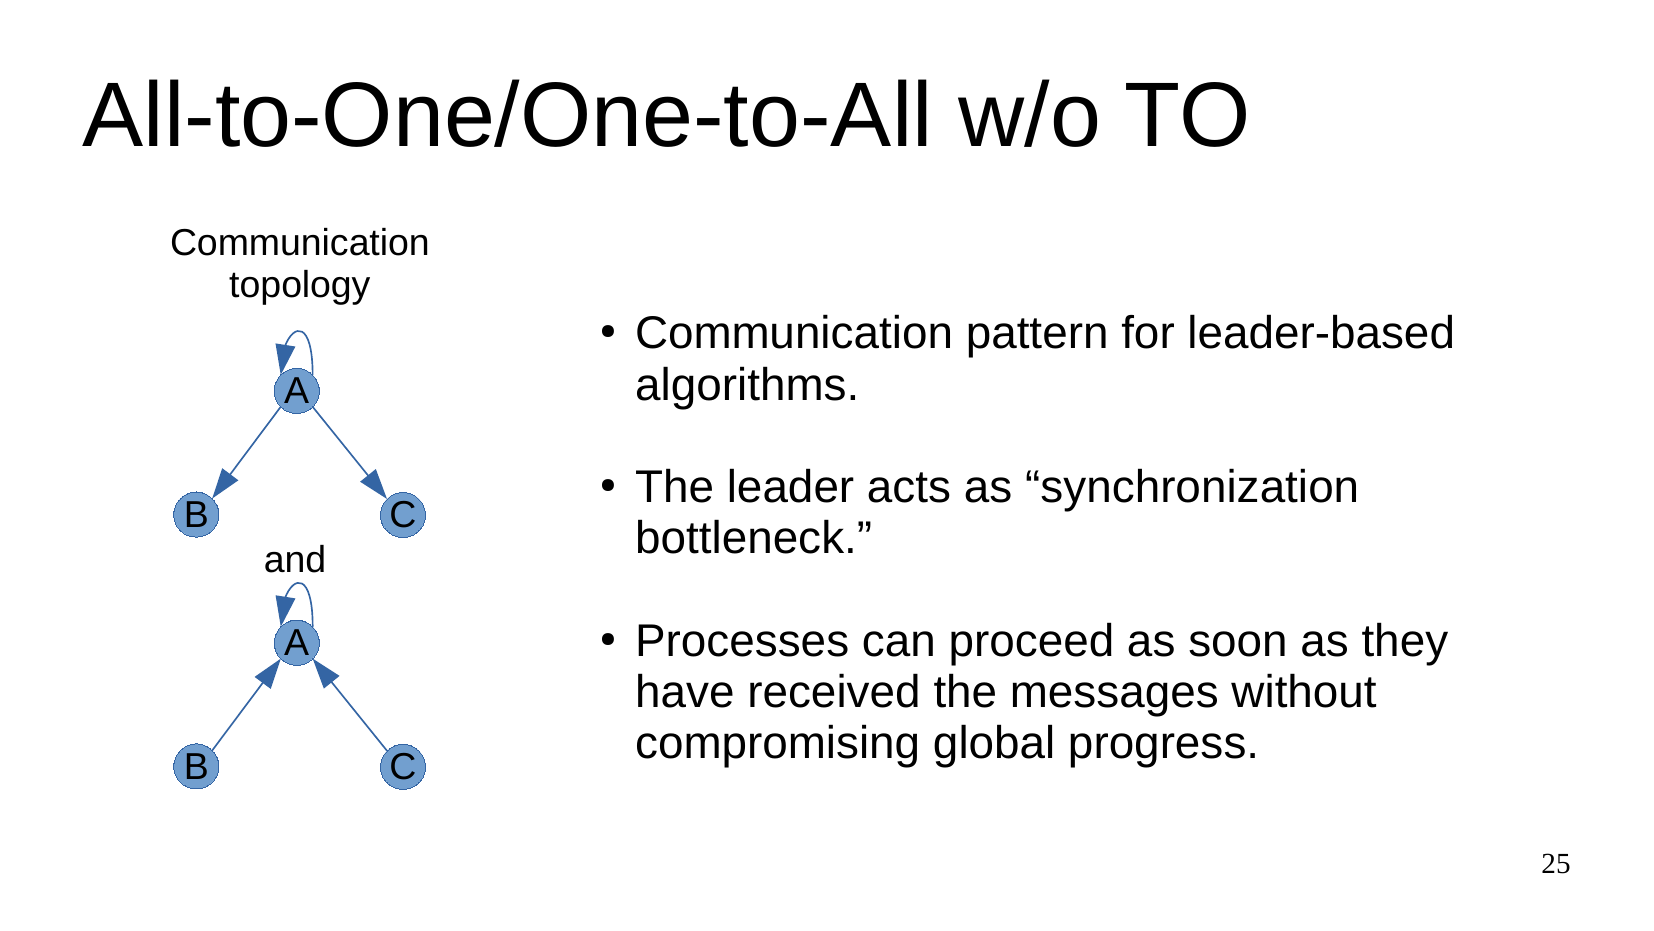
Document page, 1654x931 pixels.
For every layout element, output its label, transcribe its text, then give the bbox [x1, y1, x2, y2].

text_box C [380, 492, 426, 538]
text_box B [173, 491, 219, 538]
text_box A [274, 368, 320, 414]
text_box C [380, 744, 426, 790]
text_box A [274, 620, 320, 666]
title All-to-One/One-to-All w/o TO [82, 37, 1571, 193]
text_box B [173, 743, 219, 789]
text_box and [249, 531, 341, 589]
text_box Communication topology [155, 213, 445, 313]
text_box Communication pattern for leader-based algorithms. The leader acts as “synchronization bottleneck.” Processes can proceed as soon as they have received the messages without compromising global progress. [585, 300, 1486, 777]
